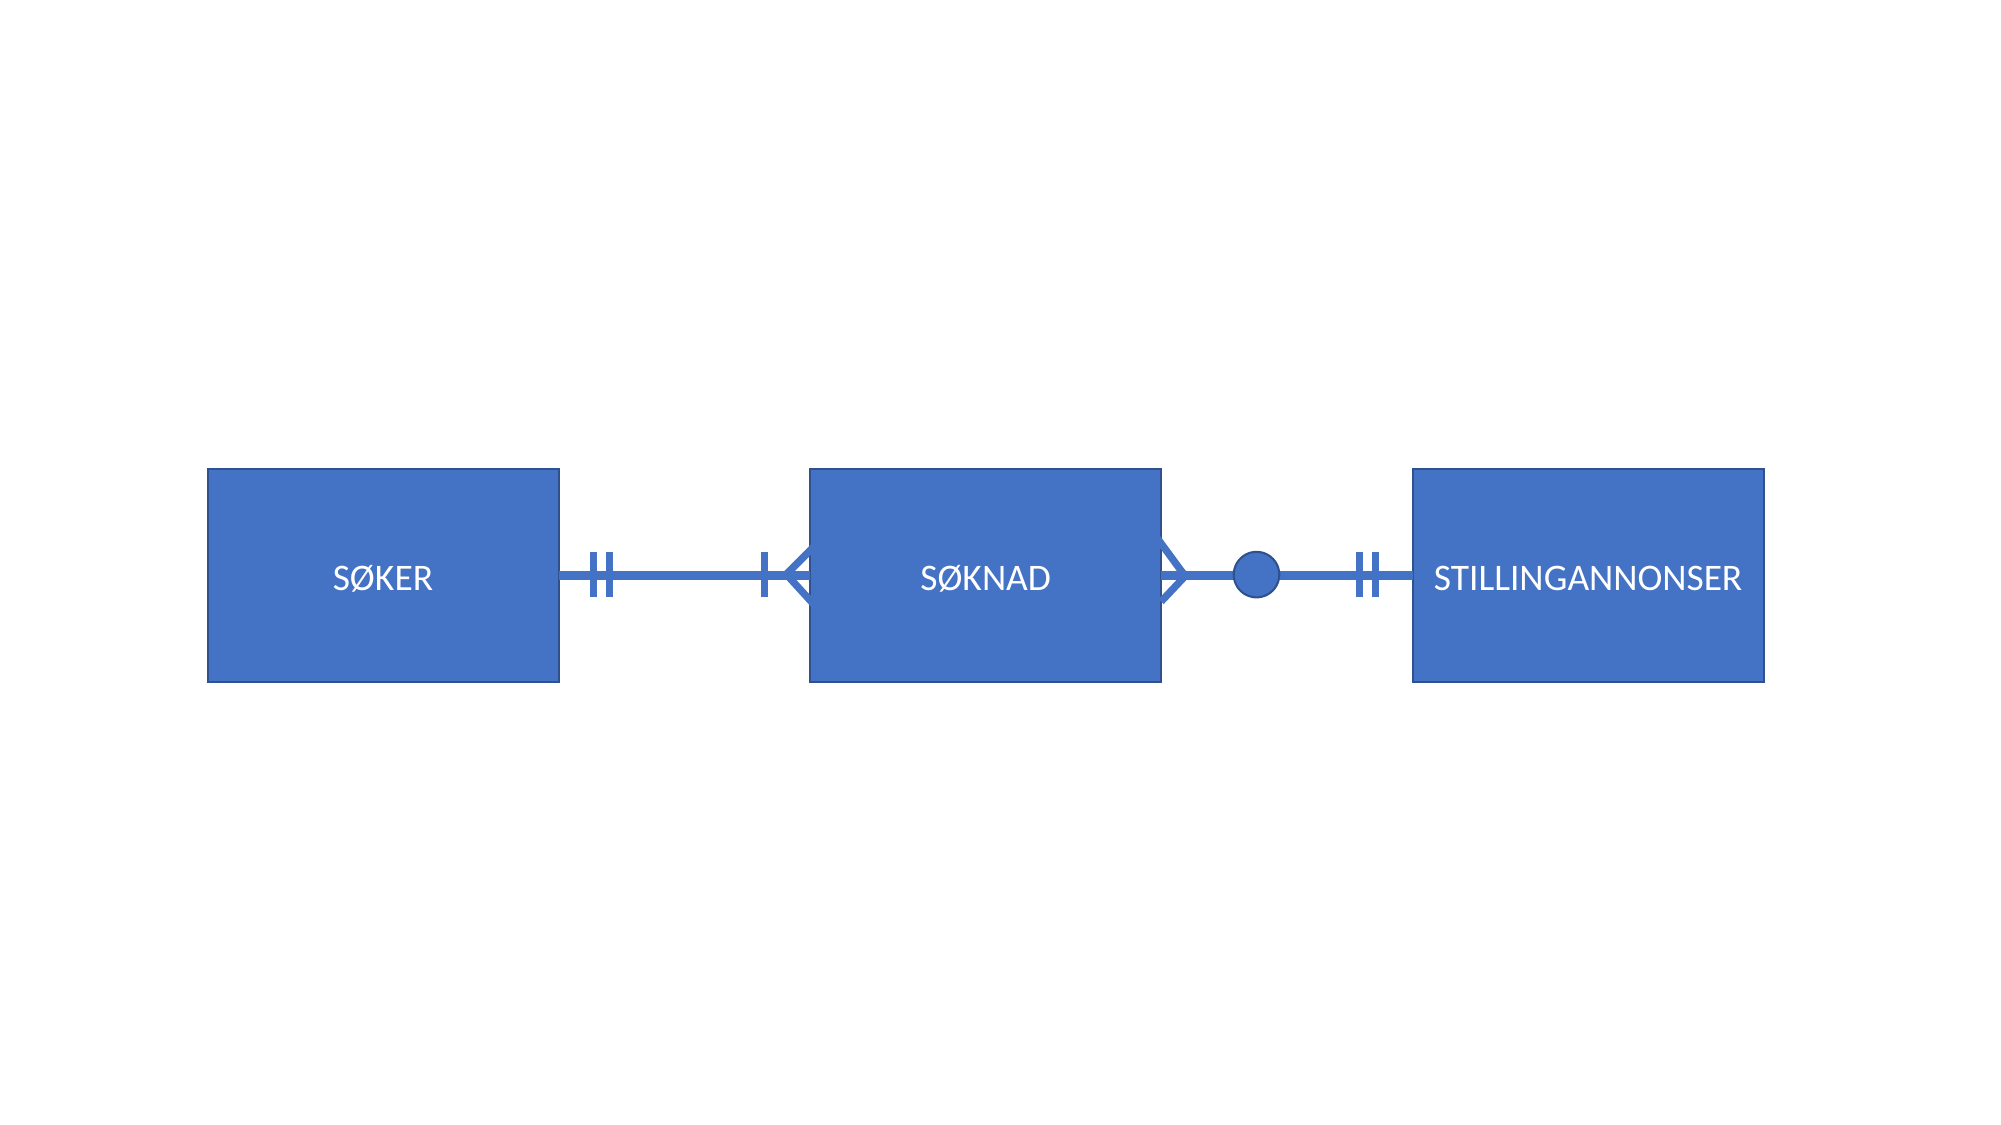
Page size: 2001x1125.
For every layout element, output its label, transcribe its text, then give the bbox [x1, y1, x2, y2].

text_box SØKER [208, 469, 559, 682]
text_box [1233, 551, 1280, 598]
text_box SØKNAD [810, 469, 1161, 682]
text_box STILLINGANNONSER [1413, 469, 1764, 682]
